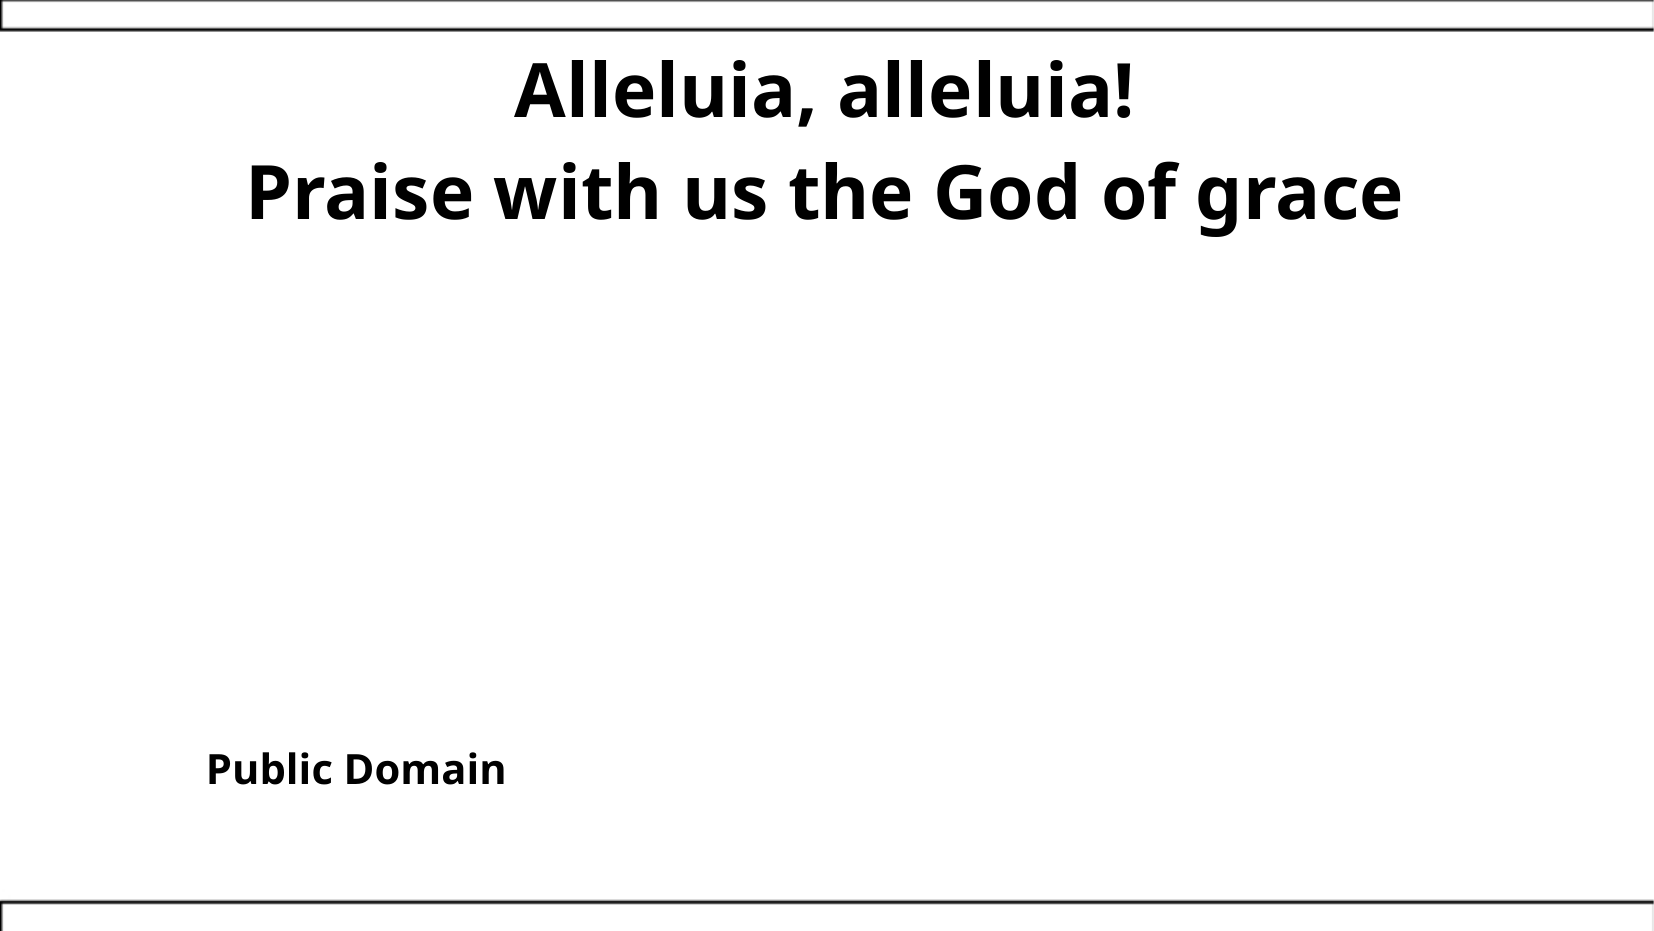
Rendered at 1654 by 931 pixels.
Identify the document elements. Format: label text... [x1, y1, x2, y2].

picture [0, 0, 1654, 931]
text_box Alleluia, alleluia! Praise with us the God of grace Public Domain [105, 30, 1546, 788]
